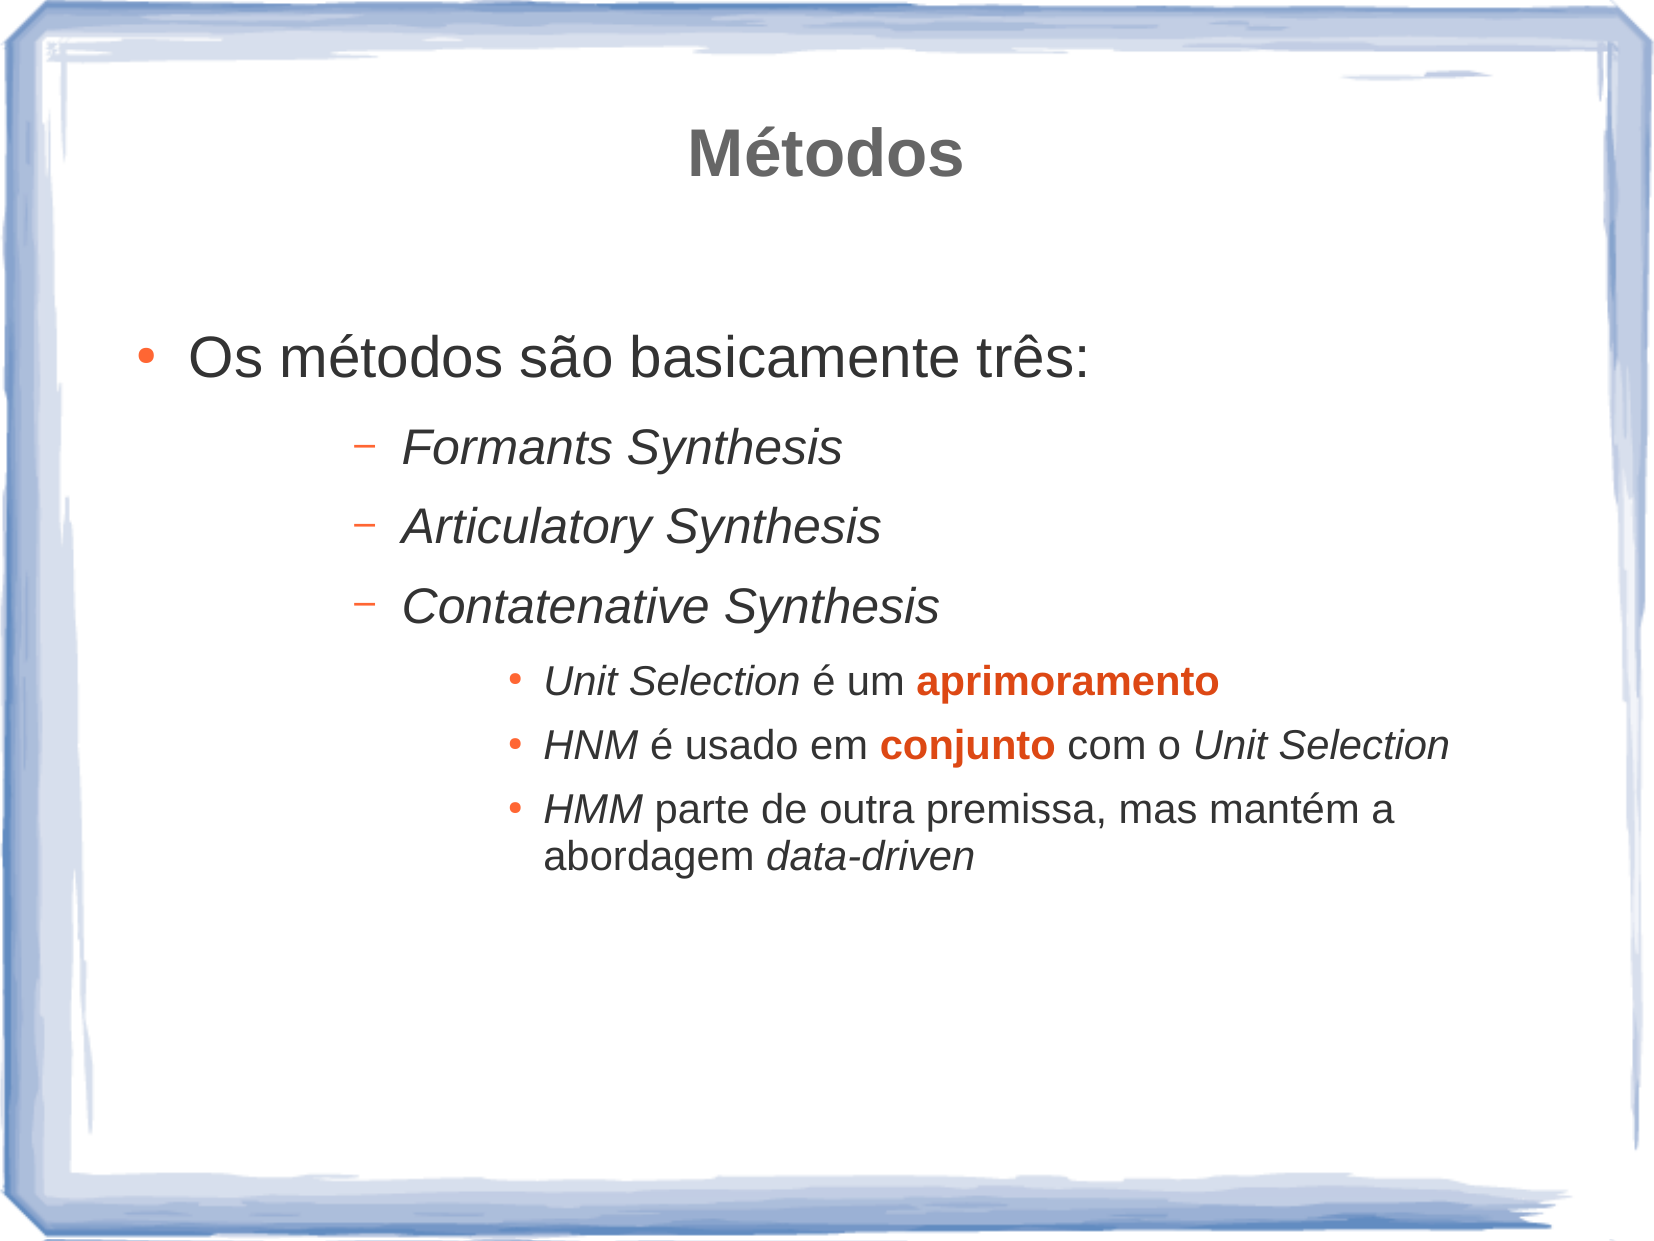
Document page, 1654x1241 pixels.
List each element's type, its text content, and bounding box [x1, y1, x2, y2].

picture [0, 0, 1654, 1241]
list Os métodos são basicamente três: Formants Synthesis Articulatory Synthesis Contatenative Synthesis Unit Selection é um aprimoramento HNM é usado em conjunto com o Unit Selection HMM parte de outra premissa, mas mantém a abordagem data-driven [118, 324, 1571, 1045]
title Métodos [82, 49, 1571, 257]
